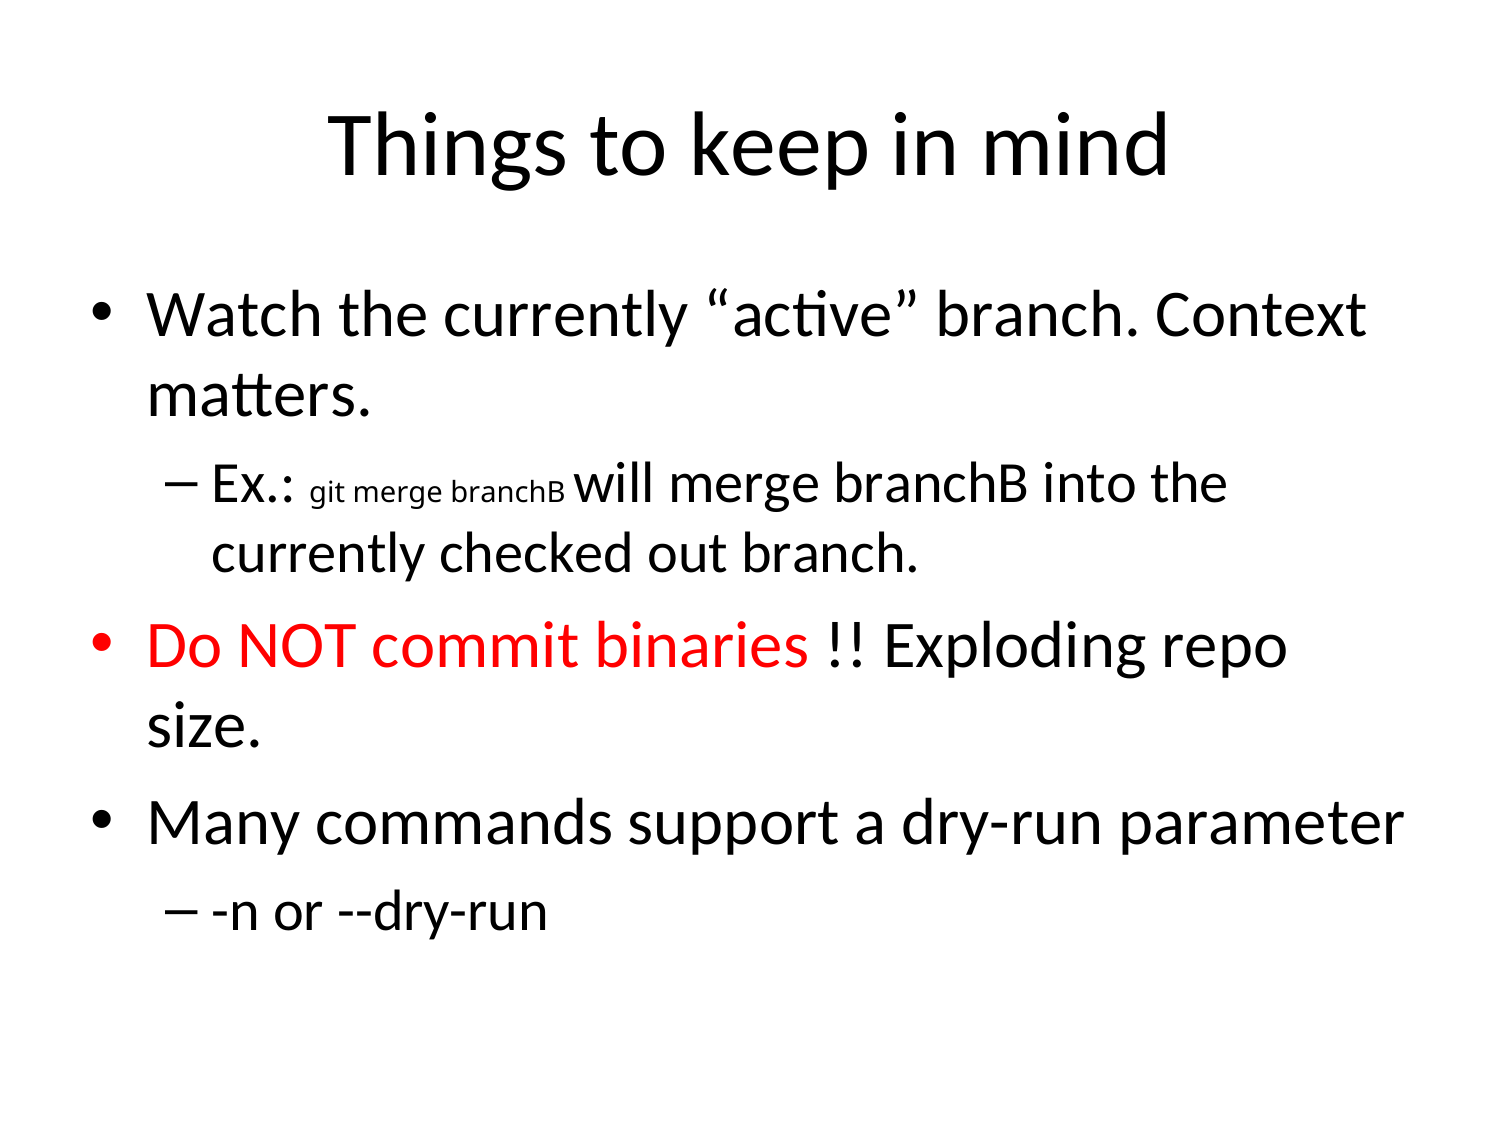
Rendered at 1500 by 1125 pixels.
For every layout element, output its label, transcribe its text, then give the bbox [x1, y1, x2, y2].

title Things to keep in mind [75, 45, 1426, 233]
list Watch the currently “active” branch. Context matters. Ex.: git merge branchB will merge branchB into the currently checked out branch. Do NOT commit binaries !! Exploding repo size. Many commands support a dry-run parameter -n or --dry-run [75, 262, 1426, 1006]
